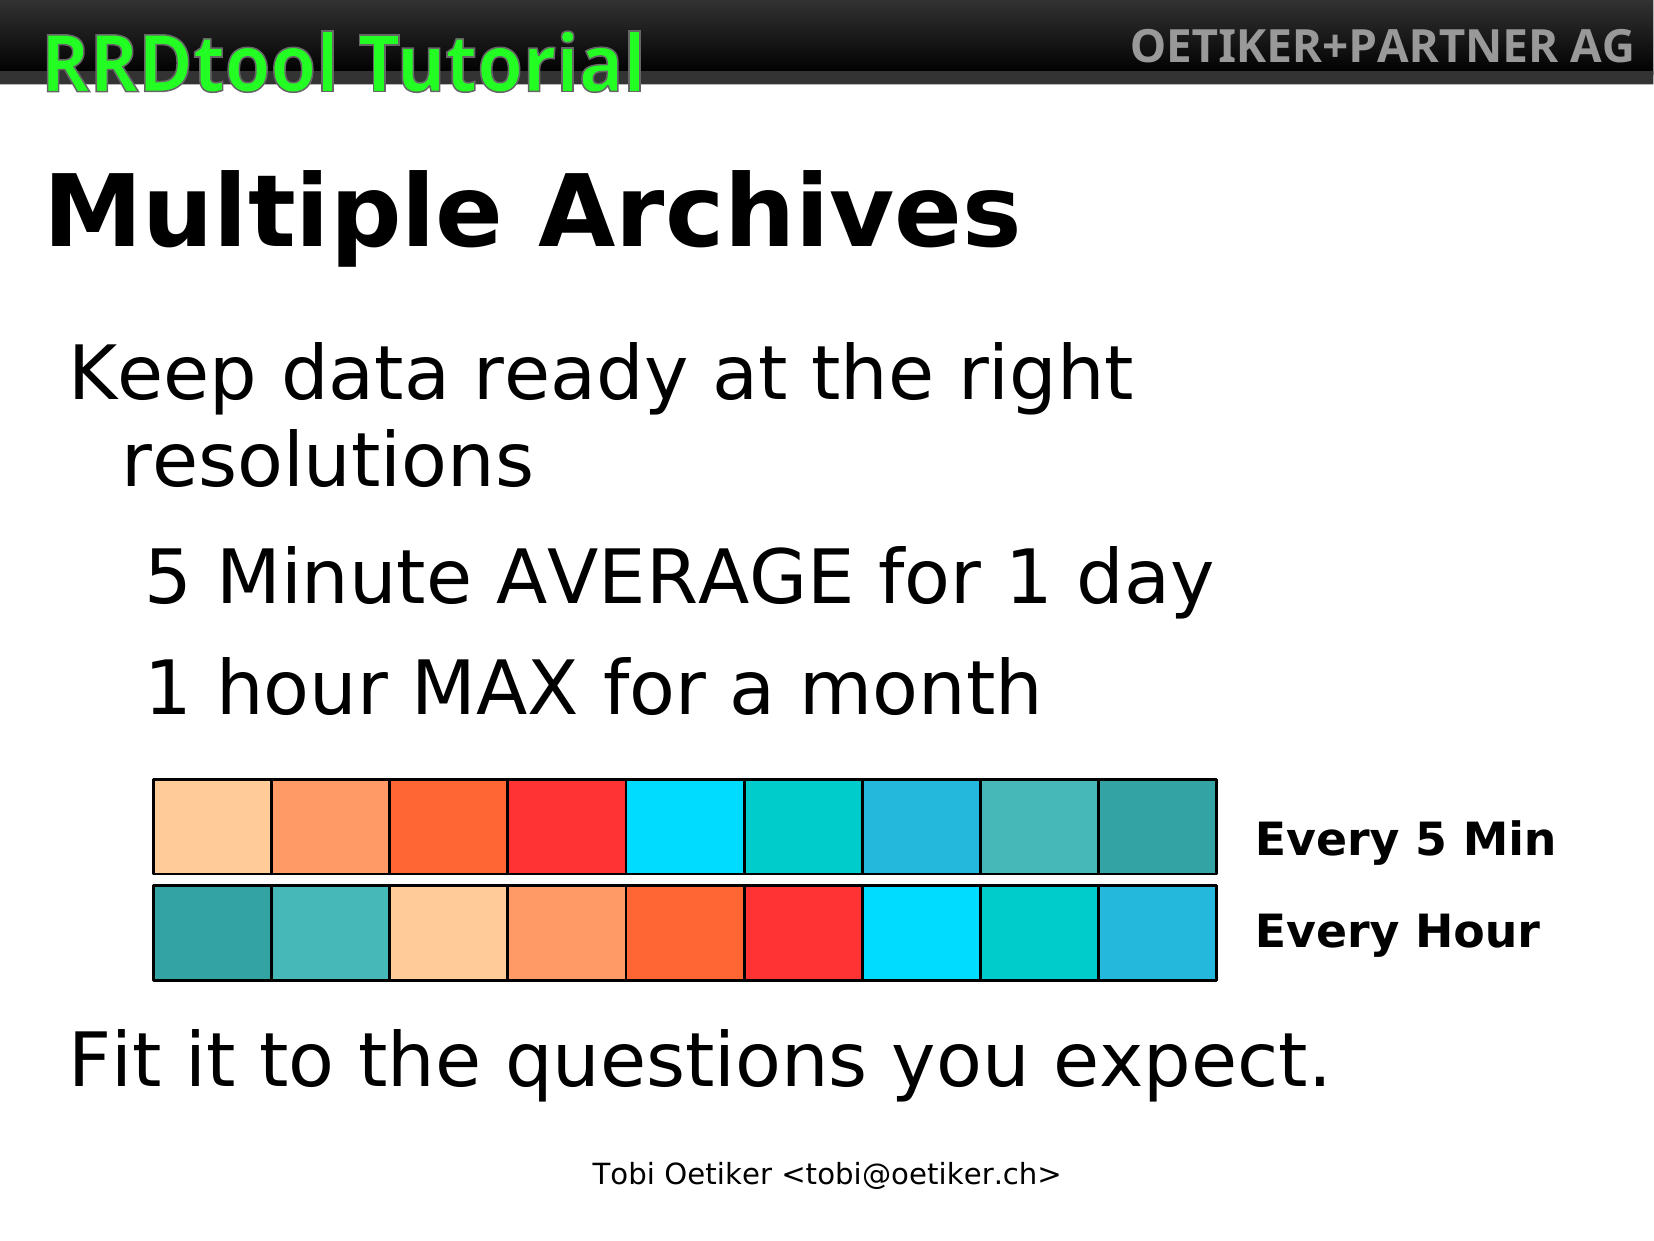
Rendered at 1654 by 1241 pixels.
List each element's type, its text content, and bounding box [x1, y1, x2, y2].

text_box [153, 885, 1217, 981]
text_box [153, 779, 1217, 875]
text_box Every Hour [1240, 897, 1555, 966]
list Keep data ready at the right resolutions 5 Minute AVERAGE for 1 day 1 hour MAX for a month Fit it to the questions you expect. [50, 329, 1571, 1105]
text_box Every 5 Min [1240, 805, 1572, 875]
title Multiple Archives [43, 137, 1582, 287]
